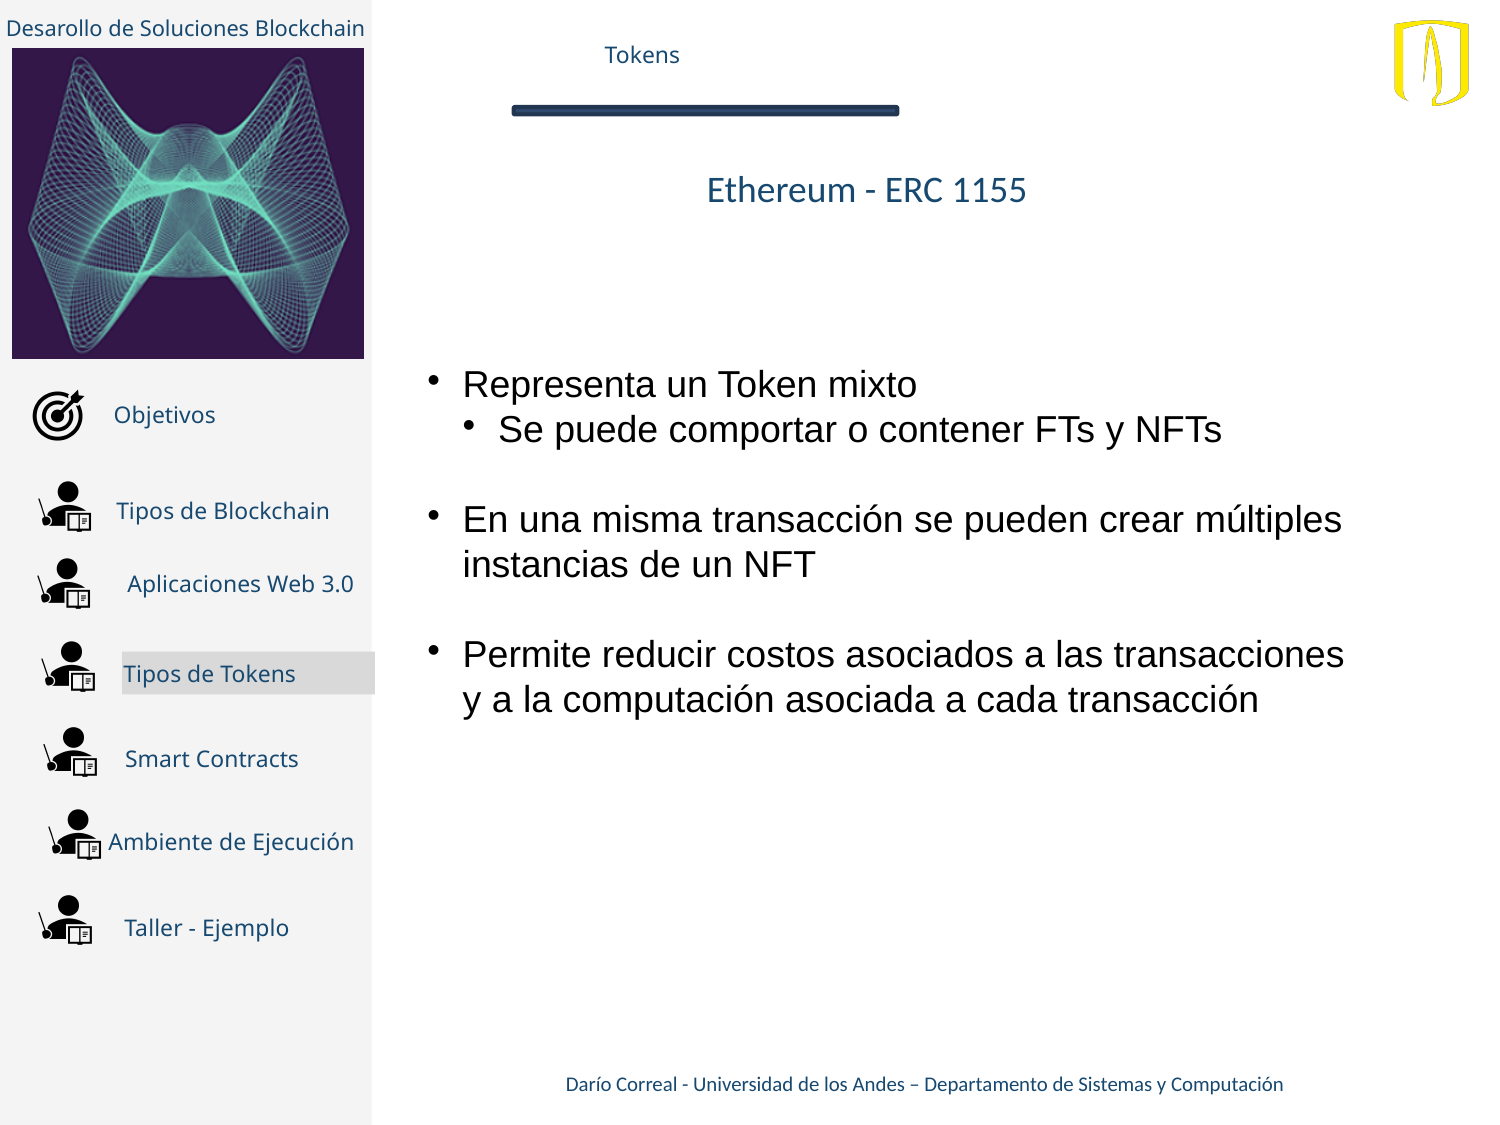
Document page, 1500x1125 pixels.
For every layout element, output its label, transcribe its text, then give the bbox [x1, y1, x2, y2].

text_box Taller - Ejemplo [109, 905, 305, 949]
text_box Tipos de Tokens [108, 652, 312, 695]
text_box Aplicaciones Web 3.0 [112, 562, 370, 605]
picture [47, 800, 109, 863]
text_box Tipos de Blockchain [101, 489, 346, 532]
picture [12, 48, 364, 359]
text_box [513, 107, 898, 115]
picture [27, 384, 90, 446]
text_box Objetivos [98, 393, 231, 437]
picture [37, 472, 99, 535]
text_box Tokens [589, 32, 696, 76]
text_box Darío Correal - Universidad de los Andes – Departamento de Sistemas y Computación [551, 1062, 1300, 1103]
picture [37, 886, 100, 948]
picture [1387, 19, 1476, 107]
picture [36, 549, 98, 612]
picture [42, 718, 105, 780]
text_box Smart Contracts [110, 737, 314, 781]
text_box Ethereum - ERC 1155 [450, 157, 1285, 263]
picture [40, 632, 103, 695]
text_box [122, 651, 375, 695]
text_box Ambiente de Ejecución [63, 820, 370, 863]
text_box Representa un Token mixto Se puede comportar o contener FTs y NFTs En una misma transacción se pueden crear múltiples instancias de un NFT Permite reducir costos asociados a las transacciones y a la computación asociada a cada transacción [412, 352, 1388, 830]
